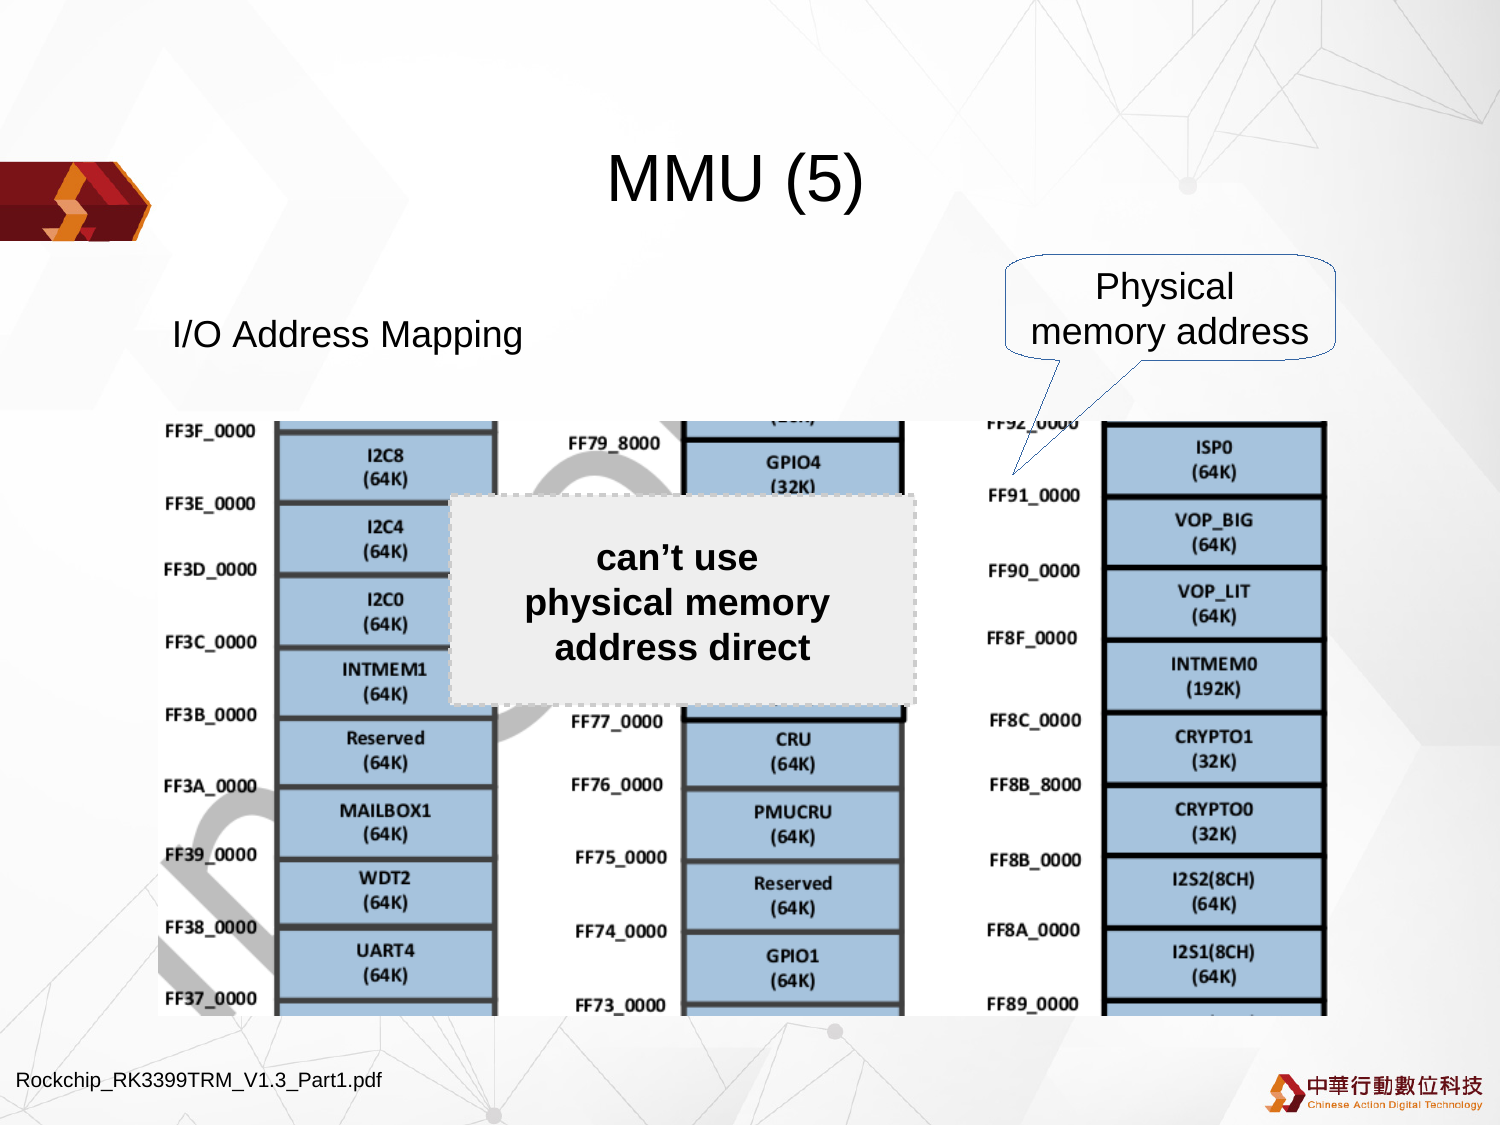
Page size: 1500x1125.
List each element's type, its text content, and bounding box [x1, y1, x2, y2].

text_box I/O Address Mapping [157, 303, 659, 380]
title MMU (5) [107, 101, 1367, 255]
picture [0, 0, 1500, 1125]
text_box Rockchip_RK3399TRM_V1.3_Part1.pdf [0, 1059, 692, 1120]
text_box can’t use physical memory address direct [450, 495, 916, 706]
text_box Physical memory address [1005, 254, 1336, 475]
